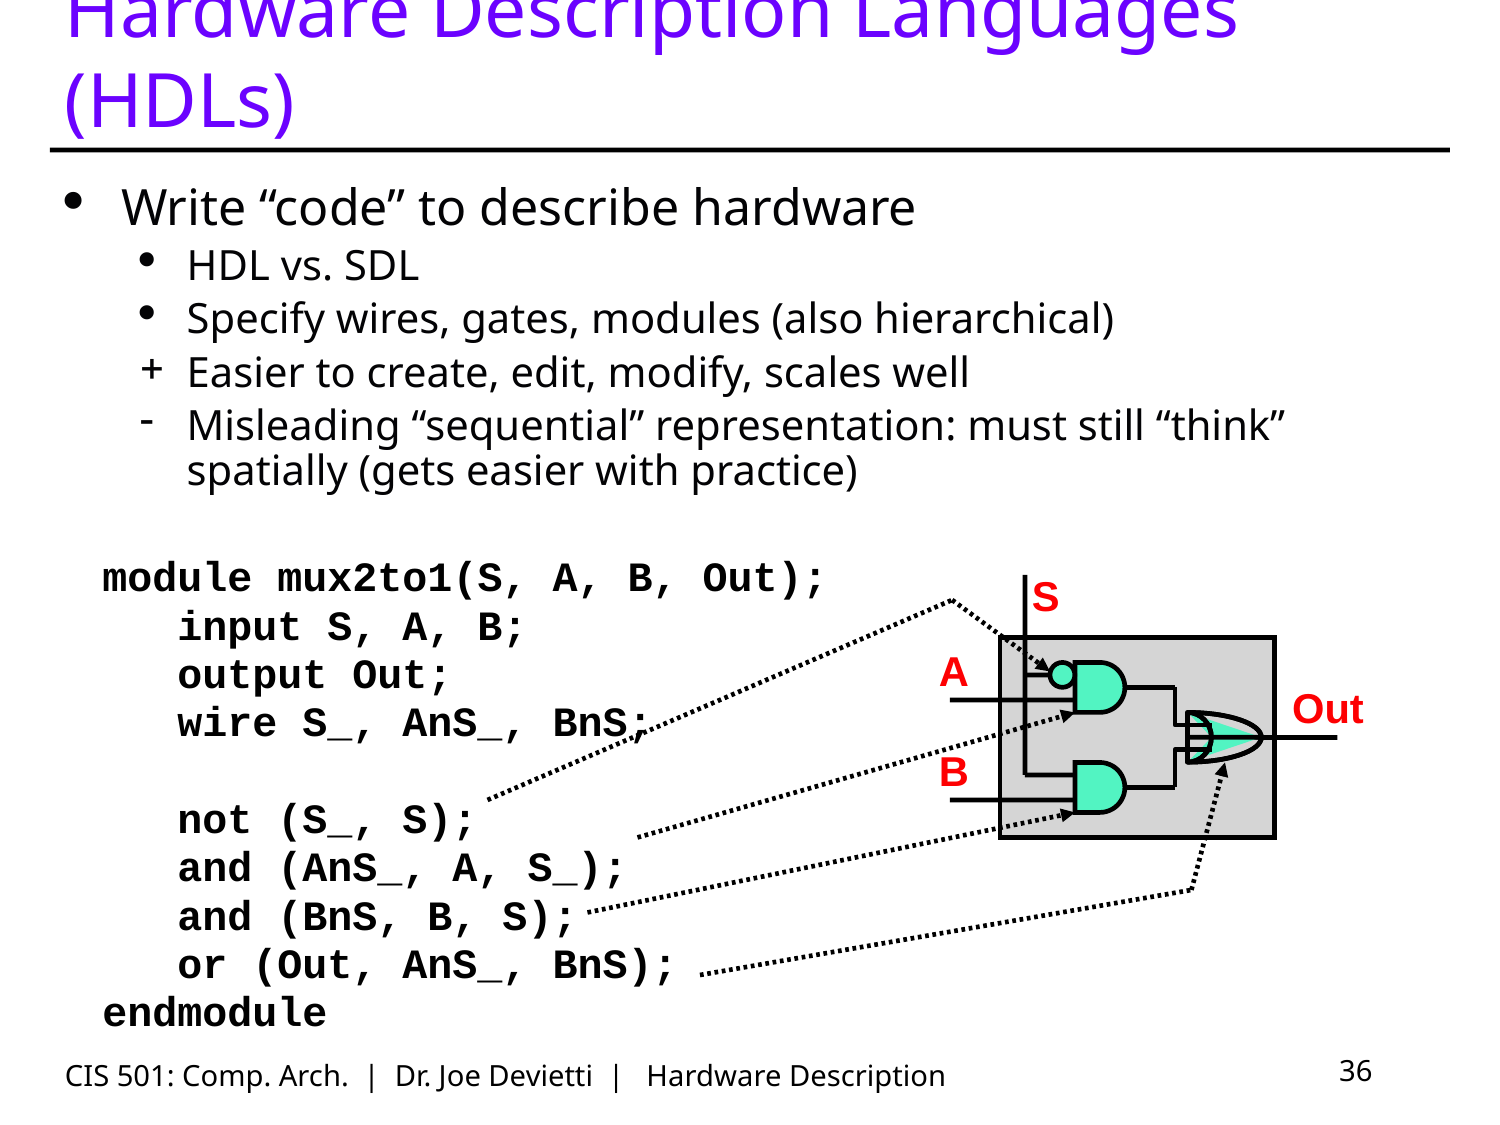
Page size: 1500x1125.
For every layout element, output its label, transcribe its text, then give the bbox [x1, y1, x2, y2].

text_box Out [1277, 674, 1379, 740]
text_box module mux2to1(S, A, B, Out); input S, A, B; output Out; wire S_, AnS_, BnS; not (S_, S); and (AnS_, A, S_); and (BnS, B, S); or (Out, AnS_, BnS); endmodule [12, 552, 843, 1043]
text_box S [1017, 562, 1075, 628]
text_box Write “code” to describe hardware HDL vs. SDL Specify wires, gates, modules (also hierarchical) Easier to create, edit, modify, scales well Misleading “sequential” representation: must still “think” spatially (gets easier with practice) [49, 174, 1450, 475]
text_box B [924, 737, 984, 803]
text_box A [924, 637, 984, 703]
text_box CIS 501: Comp. Arch. | Dr. Joe Devietti | Hardware Description [49, 1049, 988, 1100]
text_box [999, 637, 1022, 697]
text_box [999, 637, 1275, 838]
text_box Hardware Description Languages (HDLs) [49, 37, 1450, 150]
text_box <number> [1074, 1049, 1388, 1100]
